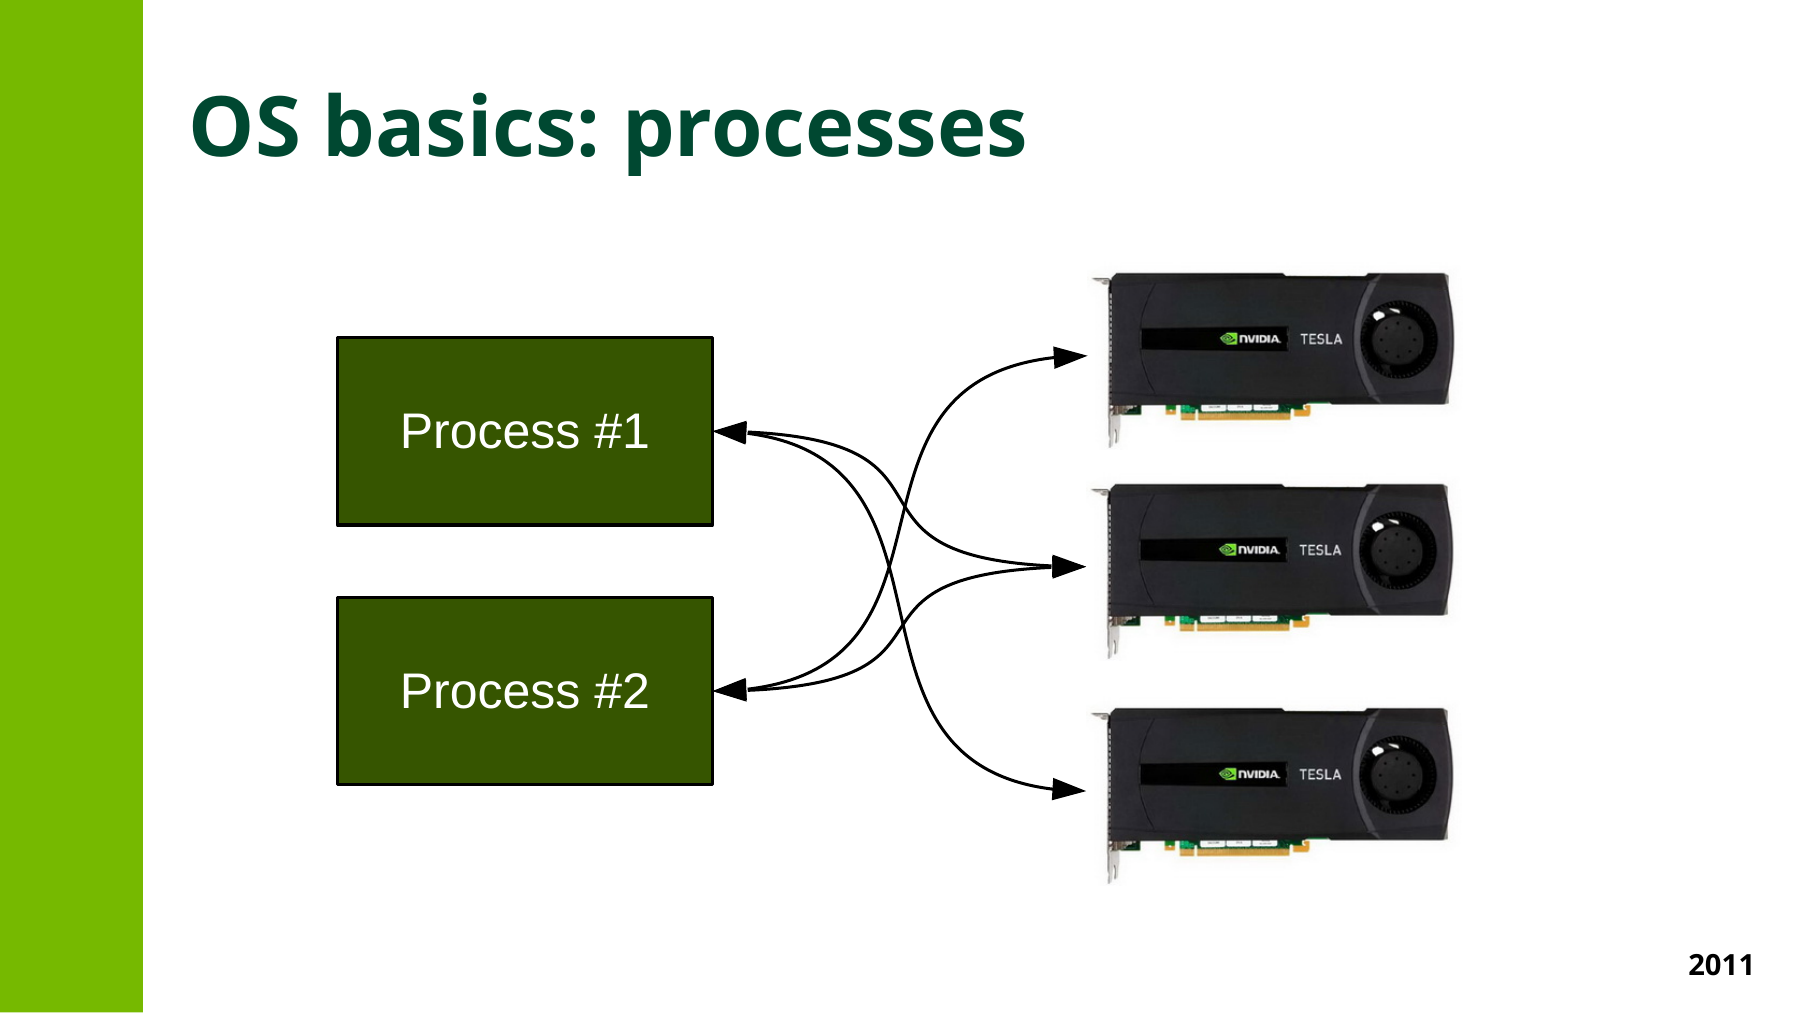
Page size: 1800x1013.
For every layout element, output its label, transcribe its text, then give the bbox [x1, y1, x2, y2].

text_box Process #1 [337, 337, 713, 526]
title OS basics: processes [188, 40, 1733, 211]
picture [1086, 472, 1462, 661]
picture [1087, 261, 1463, 451]
text_box Process #2 [337, 597, 713, 785]
picture [1086, 696, 1462, 886]
